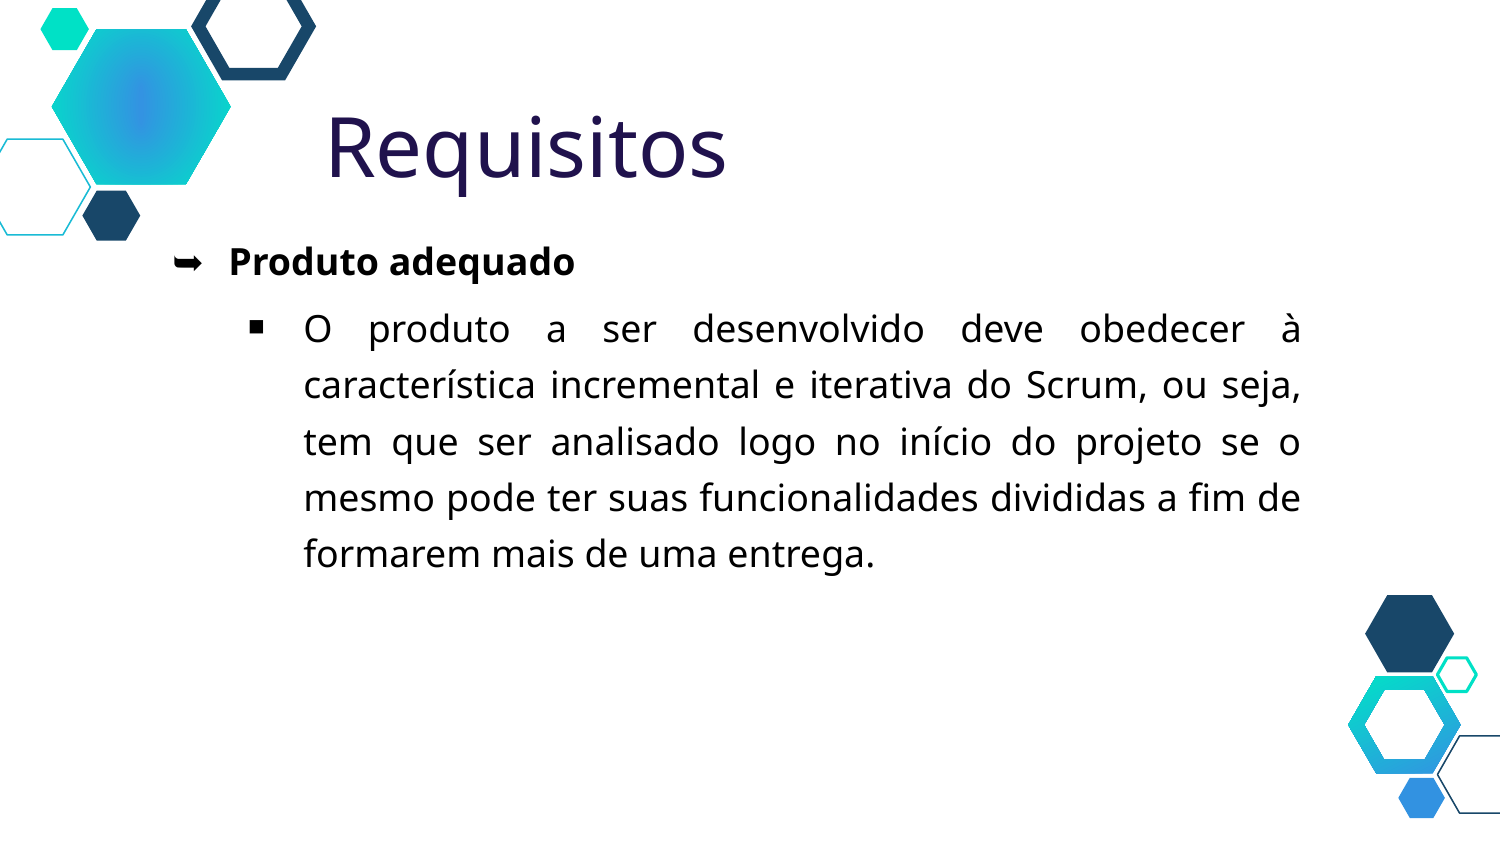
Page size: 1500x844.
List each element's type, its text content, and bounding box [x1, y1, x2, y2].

title Requisitos [309, 103, 1121, 209]
list Produto adequado O produto a ser desenvolvido deve obedecer à característica incremental e iterativa do Scrum, ou seja, tem que ser analisado logo no início do projeto se o mesmo pode ter suas funcionalidades divididas a fim de formarem mais de uma entrega. [138, 212, 1318, 750]
